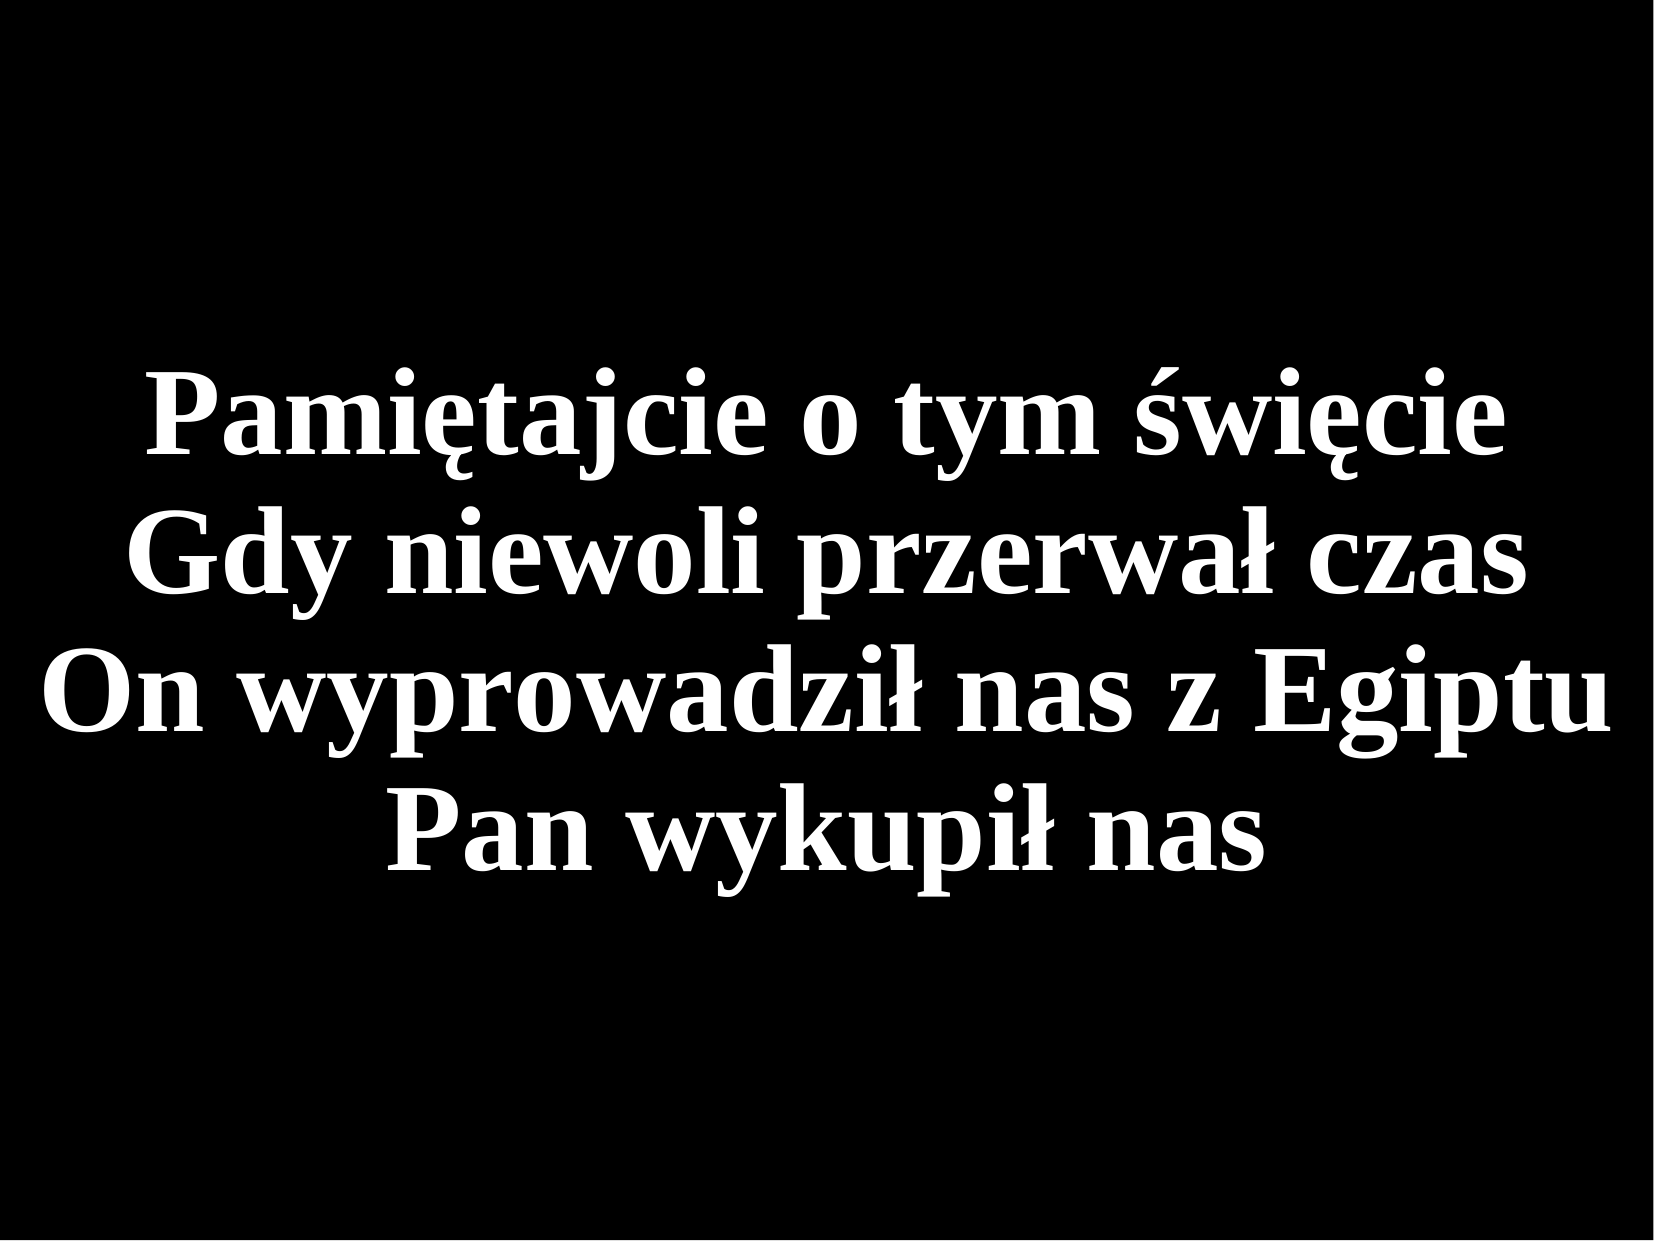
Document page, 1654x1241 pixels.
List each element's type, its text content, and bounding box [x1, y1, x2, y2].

title Pamiętajcie o tym święcie Gdy niewoli przerwał czas On wyprowadził nas z Egiptu Pan wykupił nas [0, 0, 1654, 1241]
